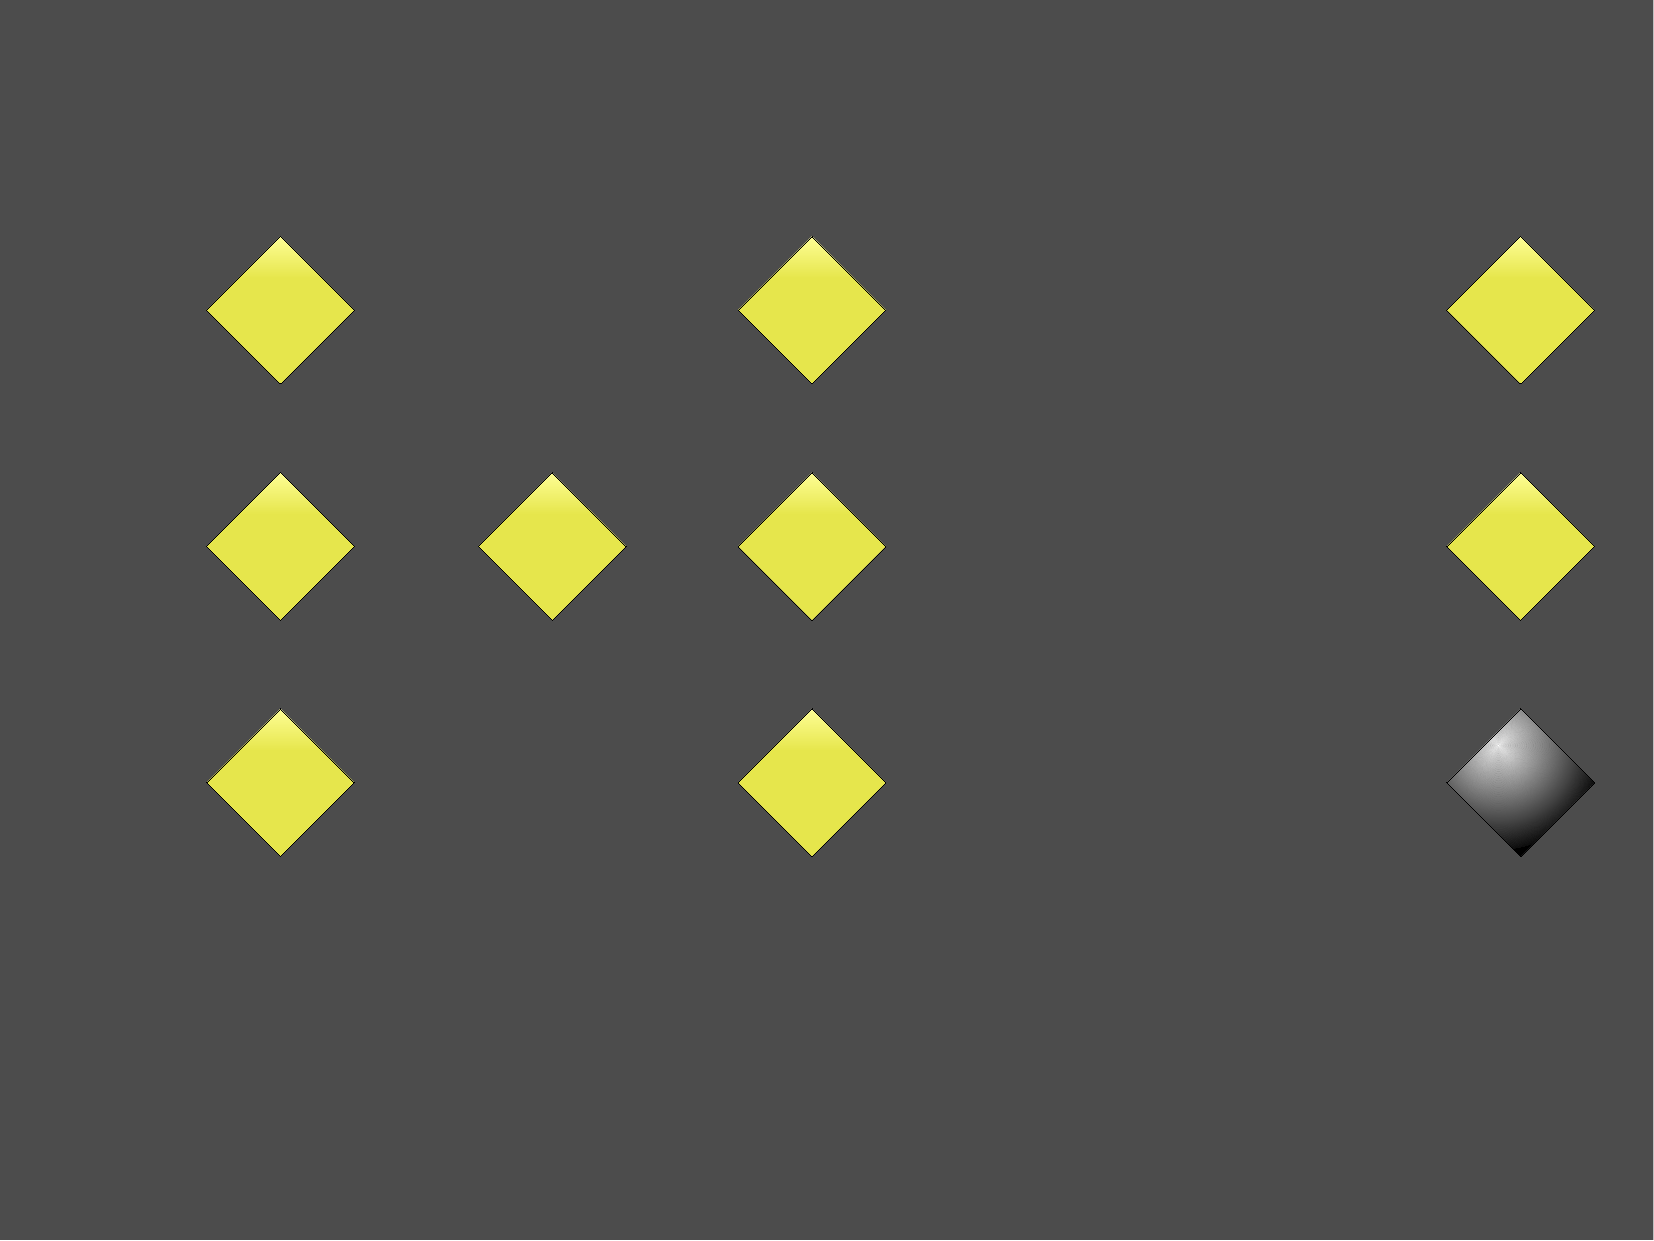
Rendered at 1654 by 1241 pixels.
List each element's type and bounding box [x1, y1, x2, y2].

text_box [738, 472, 886, 621]
text_box [1446, 236, 1595, 384]
text_box [206, 472, 355, 621]
text_box [478, 472, 627, 621]
text_box [206, 236, 355, 384]
text_box [738, 708, 886, 857]
text_box [1446, 472, 1595, 621]
text_box [206, 708, 355, 857]
text_box [738, 236, 886, 384]
text_box [1446, 708, 1595, 857]
